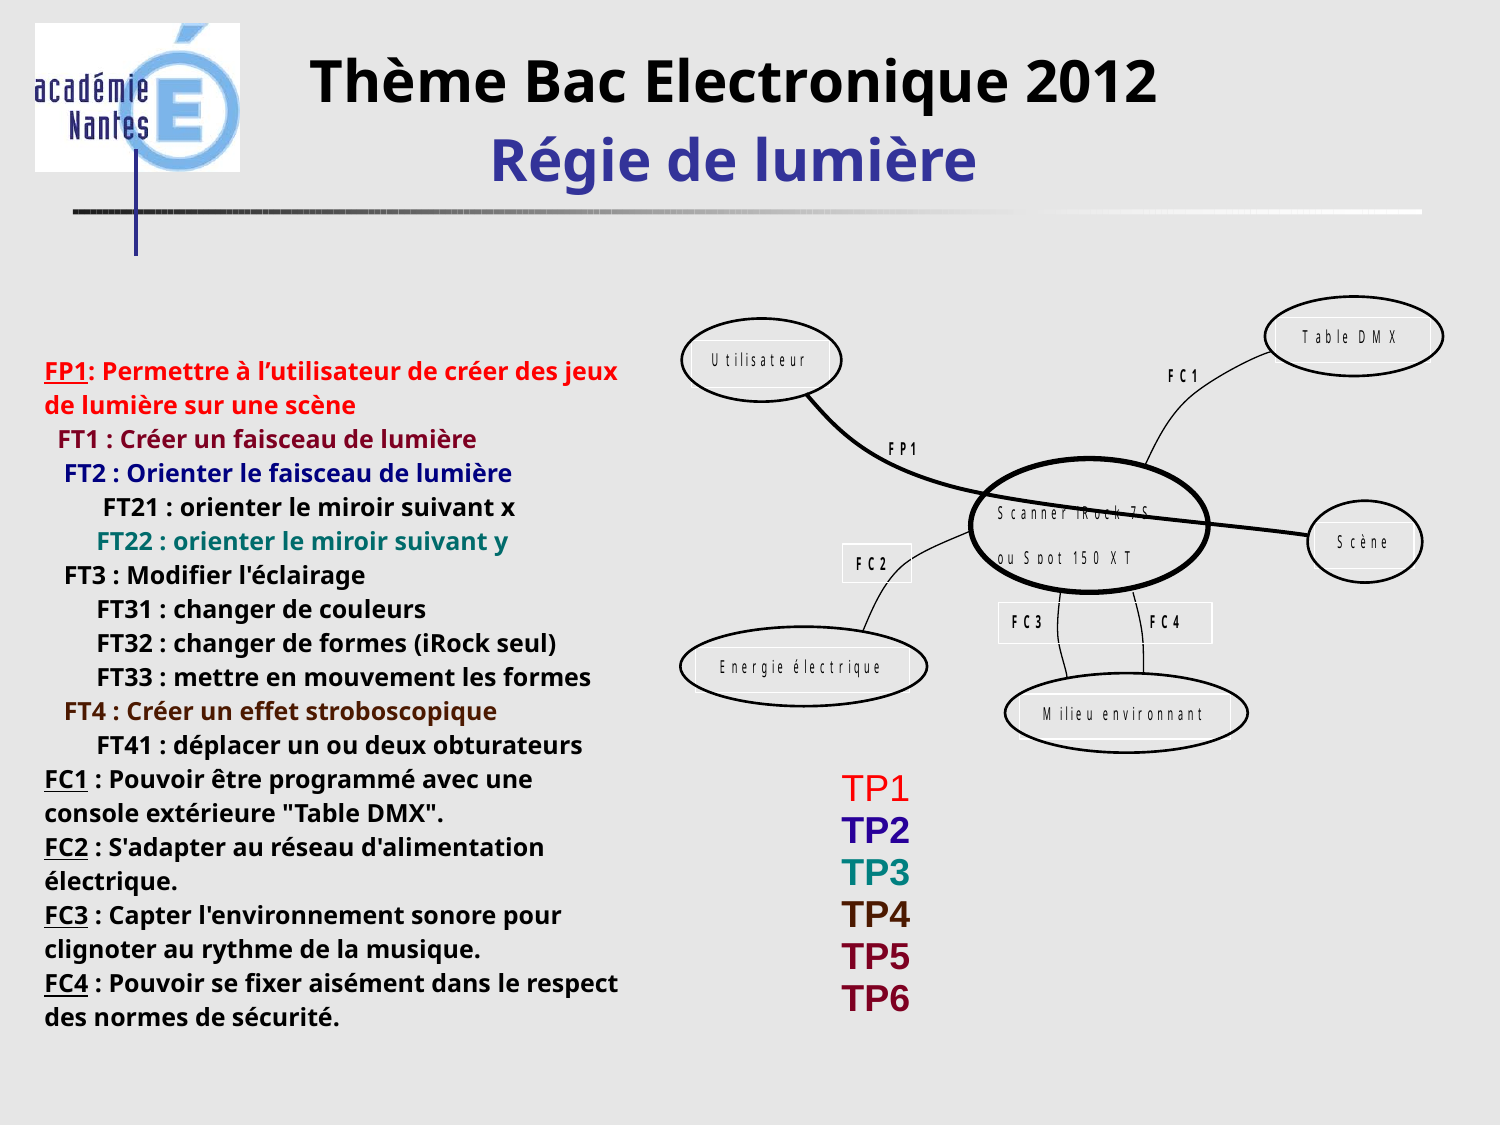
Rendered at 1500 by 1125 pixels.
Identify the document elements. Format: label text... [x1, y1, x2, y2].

text_box Thème Bac Electronique 2012 Régie de lumière [263, 32, 1206, 190]
text_box TP1 TP2 TP3 TP4 TP5 TP6 [826, 760, 1152, 1063]
text_box FP1: Permettre à l’utilisateur de créer des jeux de lumière sur une scène FT1 : Créer un faisceau de lumière FT2 : Orienter le faisceau de lumière FT21 : orienter le miroir suivant x FT22 : orienter le miroir suivant y FT3 : Modifier l'éclairage FT31 : changer de couleurs FT32 : changer de formes (iRock seul) FT33 : mettre en mouvement les formes FT4 : Créer un effet stroboscopique FT41 : déplacer un ou deux obturateurs FC1 : Pouvoir être programmé avec une console extérieure "Table DMX". FC2 : S'adapter au réseau d'alimentation électrique. FC3 : Capter l'environnement sonore pour clignoter au rythme de la musique. FC4 : Pouvoir se fixer aisément dans le respect des normes de sécurité. [29, 295, 650, 1099]
text_box [138, 209, 1422, 215]
picture [679, 295, 1445, 754]
text_box [72, 209, 134, 215]
picture [35, 23, 240, 172]
